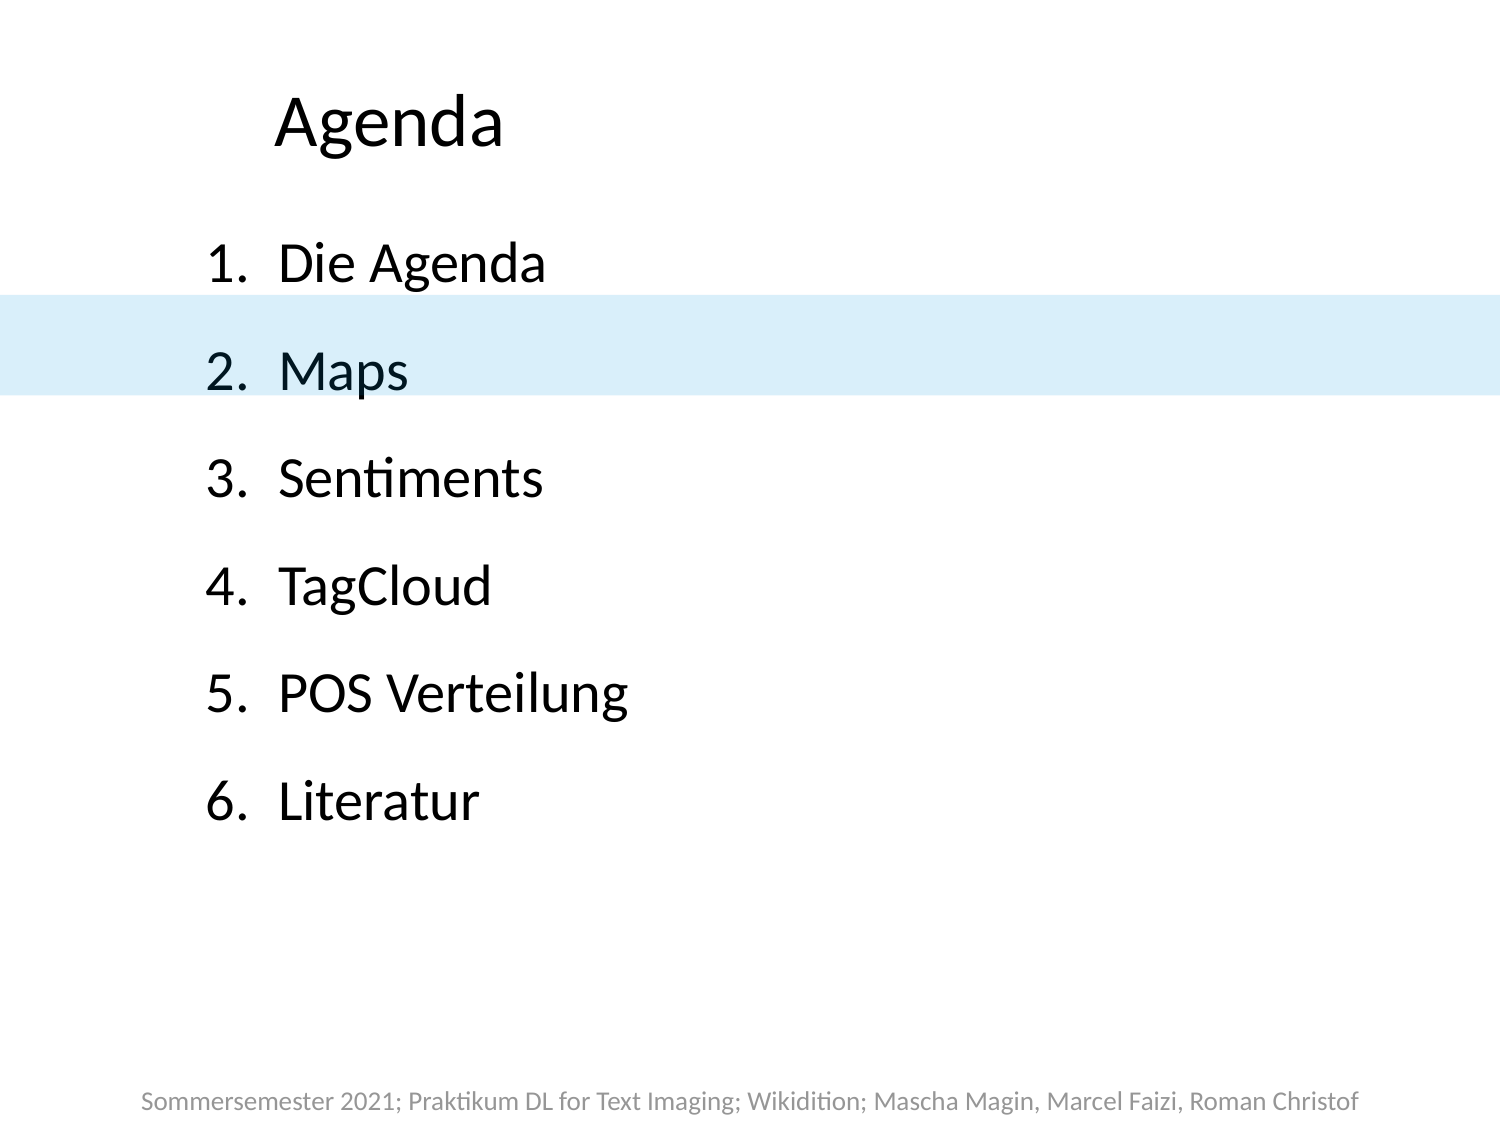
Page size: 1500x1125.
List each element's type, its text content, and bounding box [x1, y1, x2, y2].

title Agenda [177, 70, 604, 162]
text_box [0, 294, 1500, 396]
